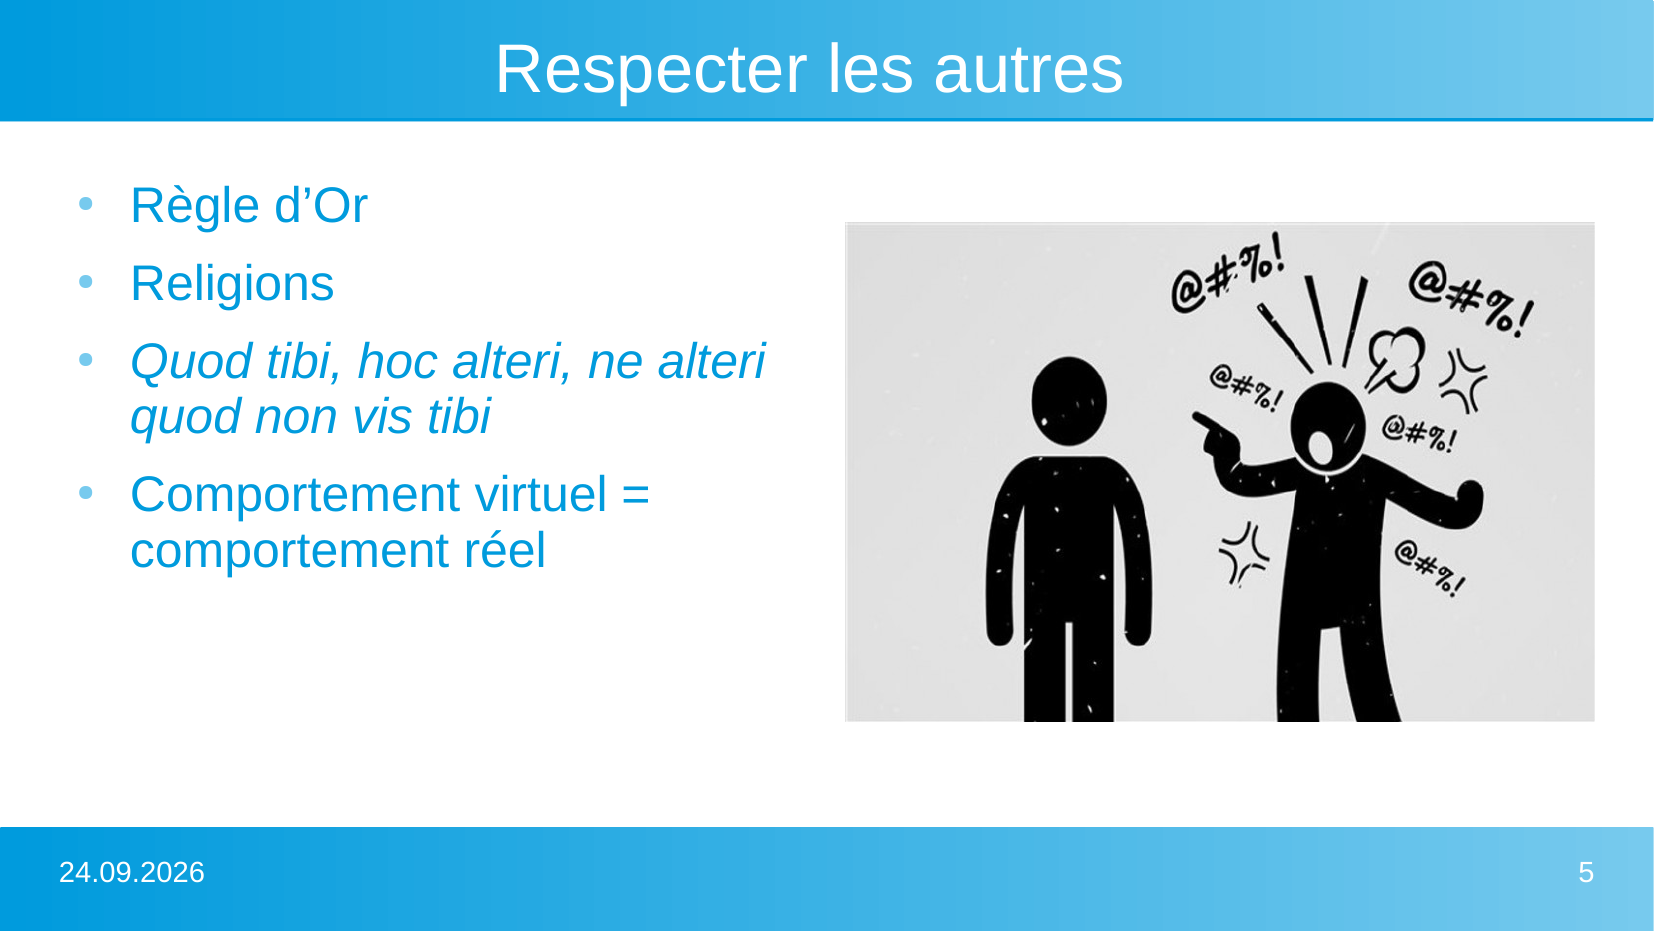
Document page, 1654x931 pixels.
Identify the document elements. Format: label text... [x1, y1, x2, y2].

picture [845, 222, 1595, 723]
title Respecter les autres [59, 29, 1595, 108]
list Règle d’Or Religions Quod tibi, hoc alteri, ne alteri quod non vis tibi Comportement virtuel = comportement réel [59, 177, 809, 768]
